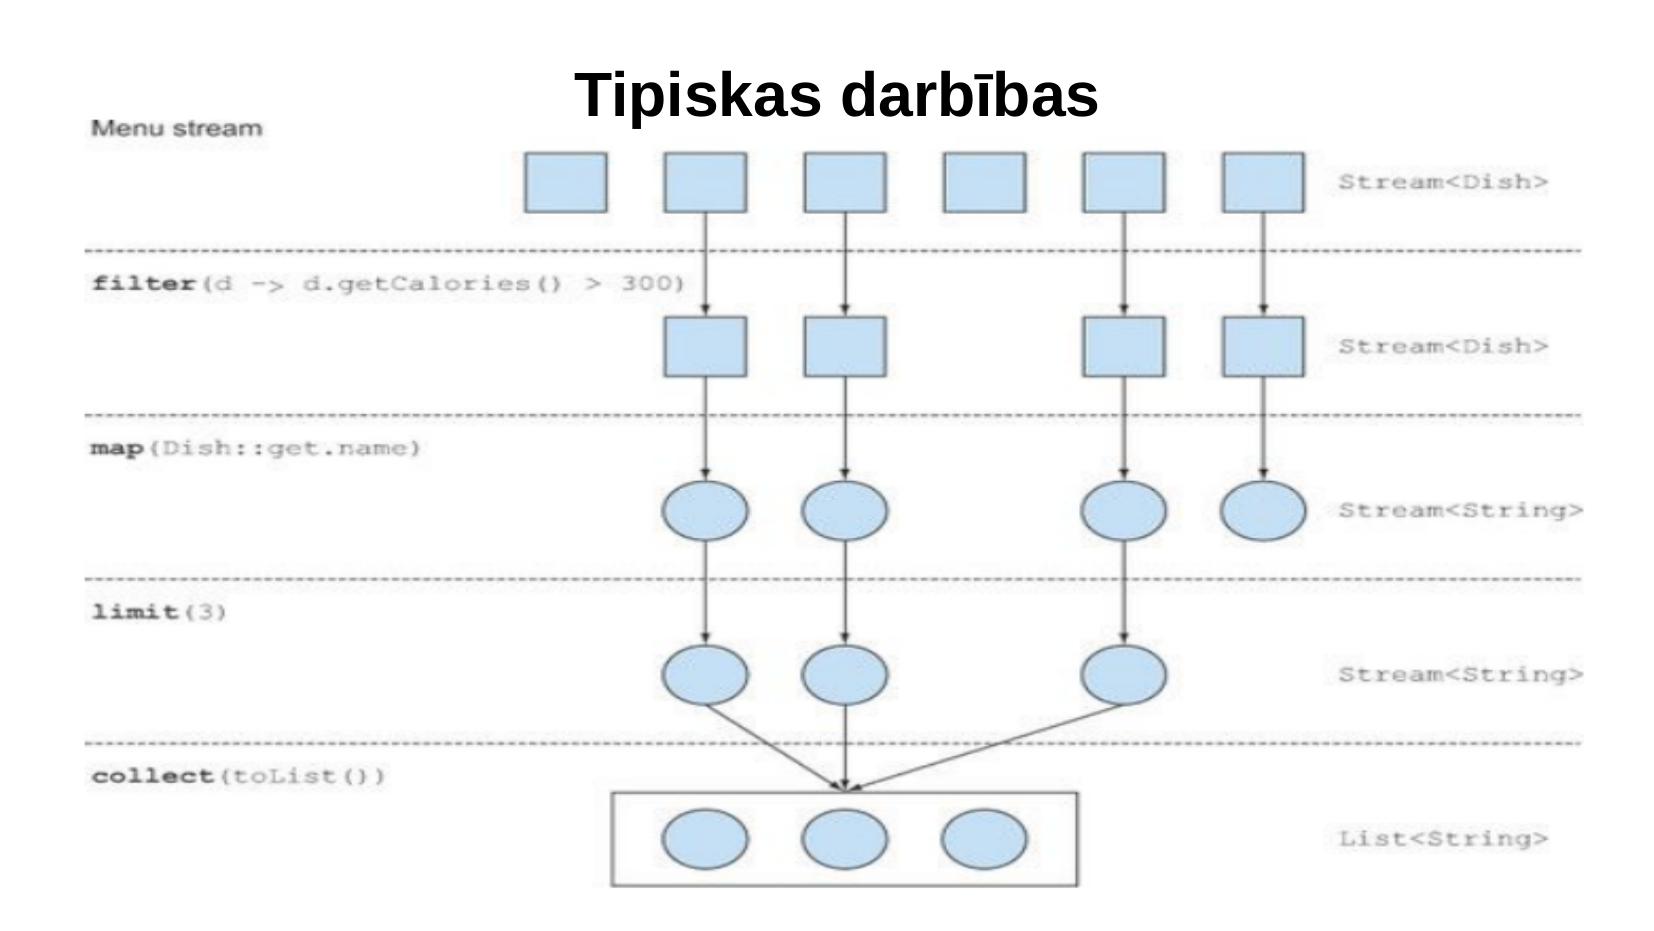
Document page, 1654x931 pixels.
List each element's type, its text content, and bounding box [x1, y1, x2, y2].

title Tipiskas darbības [82, 36, 1571, 146]
picture [0, 74, 1637, 931]
